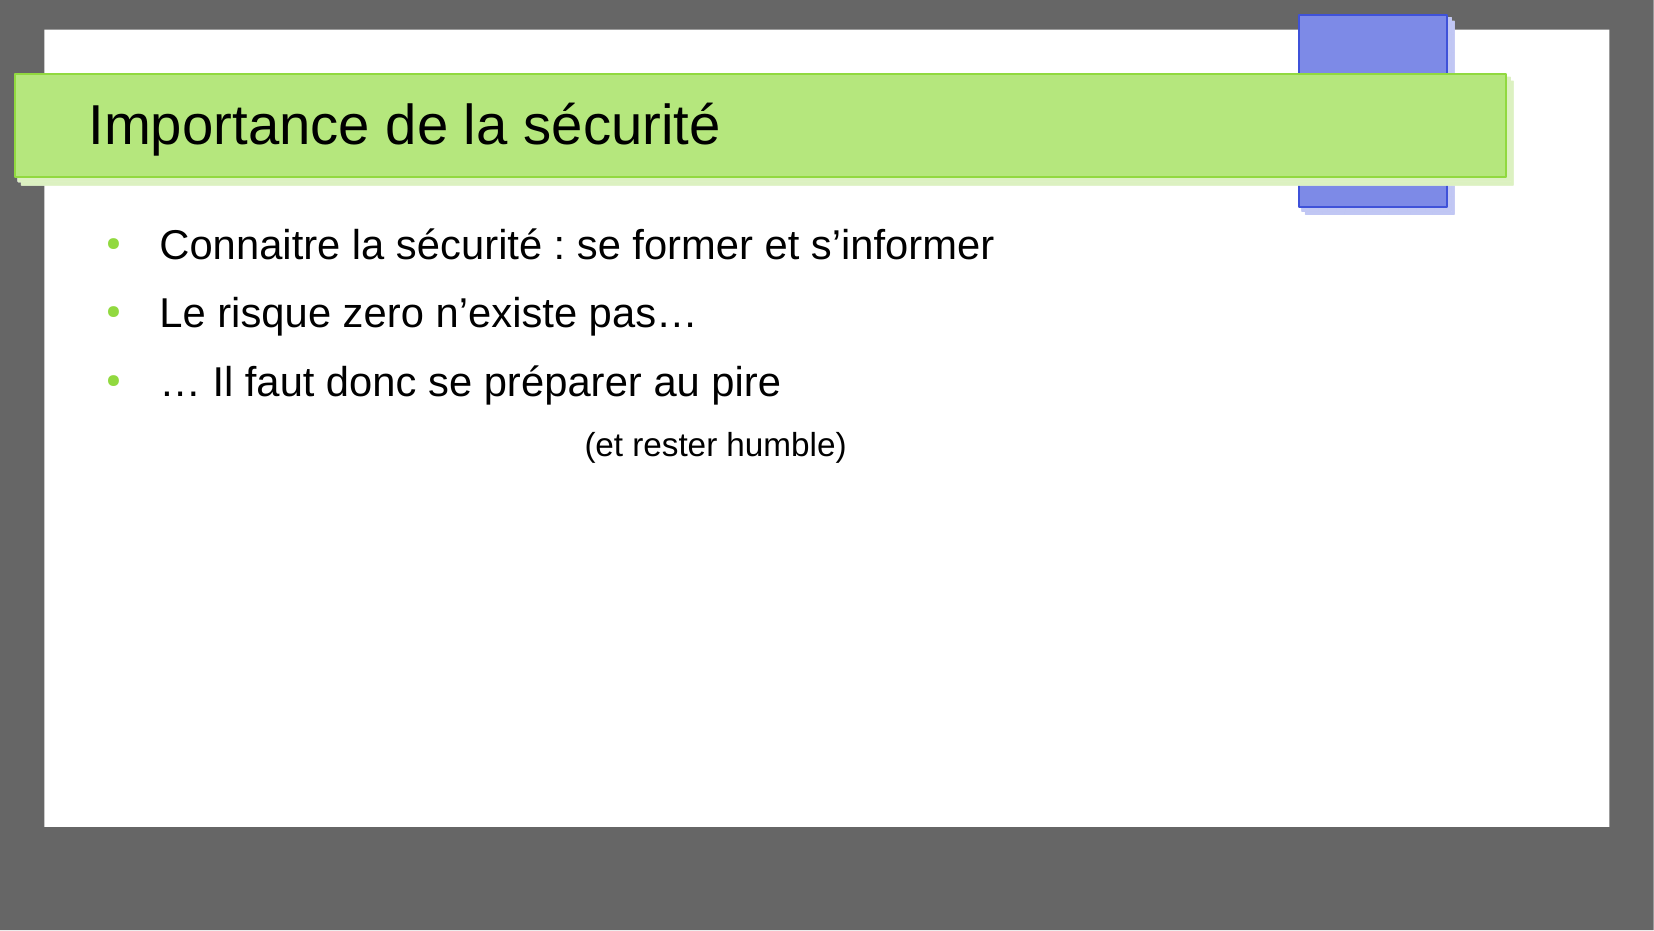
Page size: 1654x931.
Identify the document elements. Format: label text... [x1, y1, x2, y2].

title Importance de la sécurité [88, 73, 1506, 178]
list Connaitre la sécurité : se former et s’informer Le risque zero n’existe pas… … Il faut donc se préparer au pire (et rester humble) [88, 221, 1565, 813]
